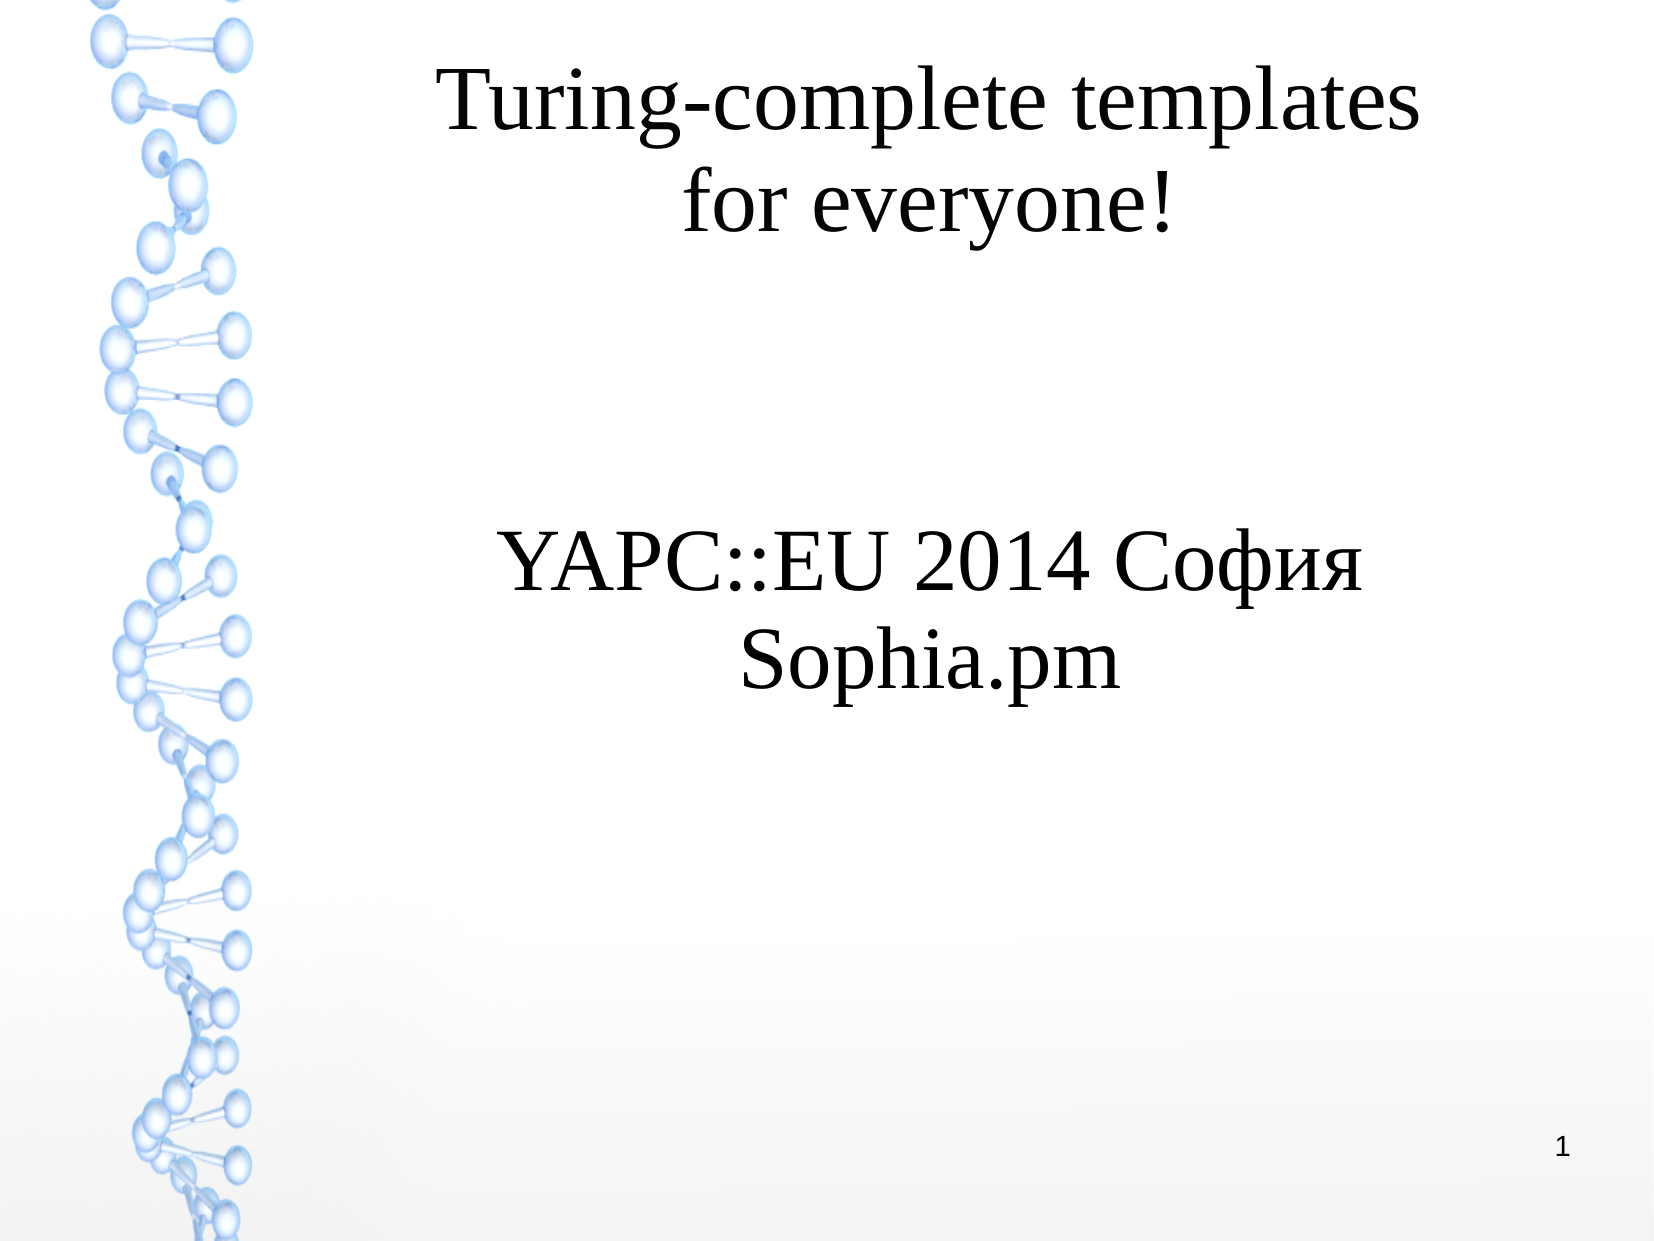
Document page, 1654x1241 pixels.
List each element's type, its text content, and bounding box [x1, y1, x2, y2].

picture [0, 0, 1654, 1241]
title Turing-complete templates for everyone! [265, 13, 1595, 286]
subtitle YAPC::EU 2014 София Sophia.pm [265, 299, 1595, 1019]
